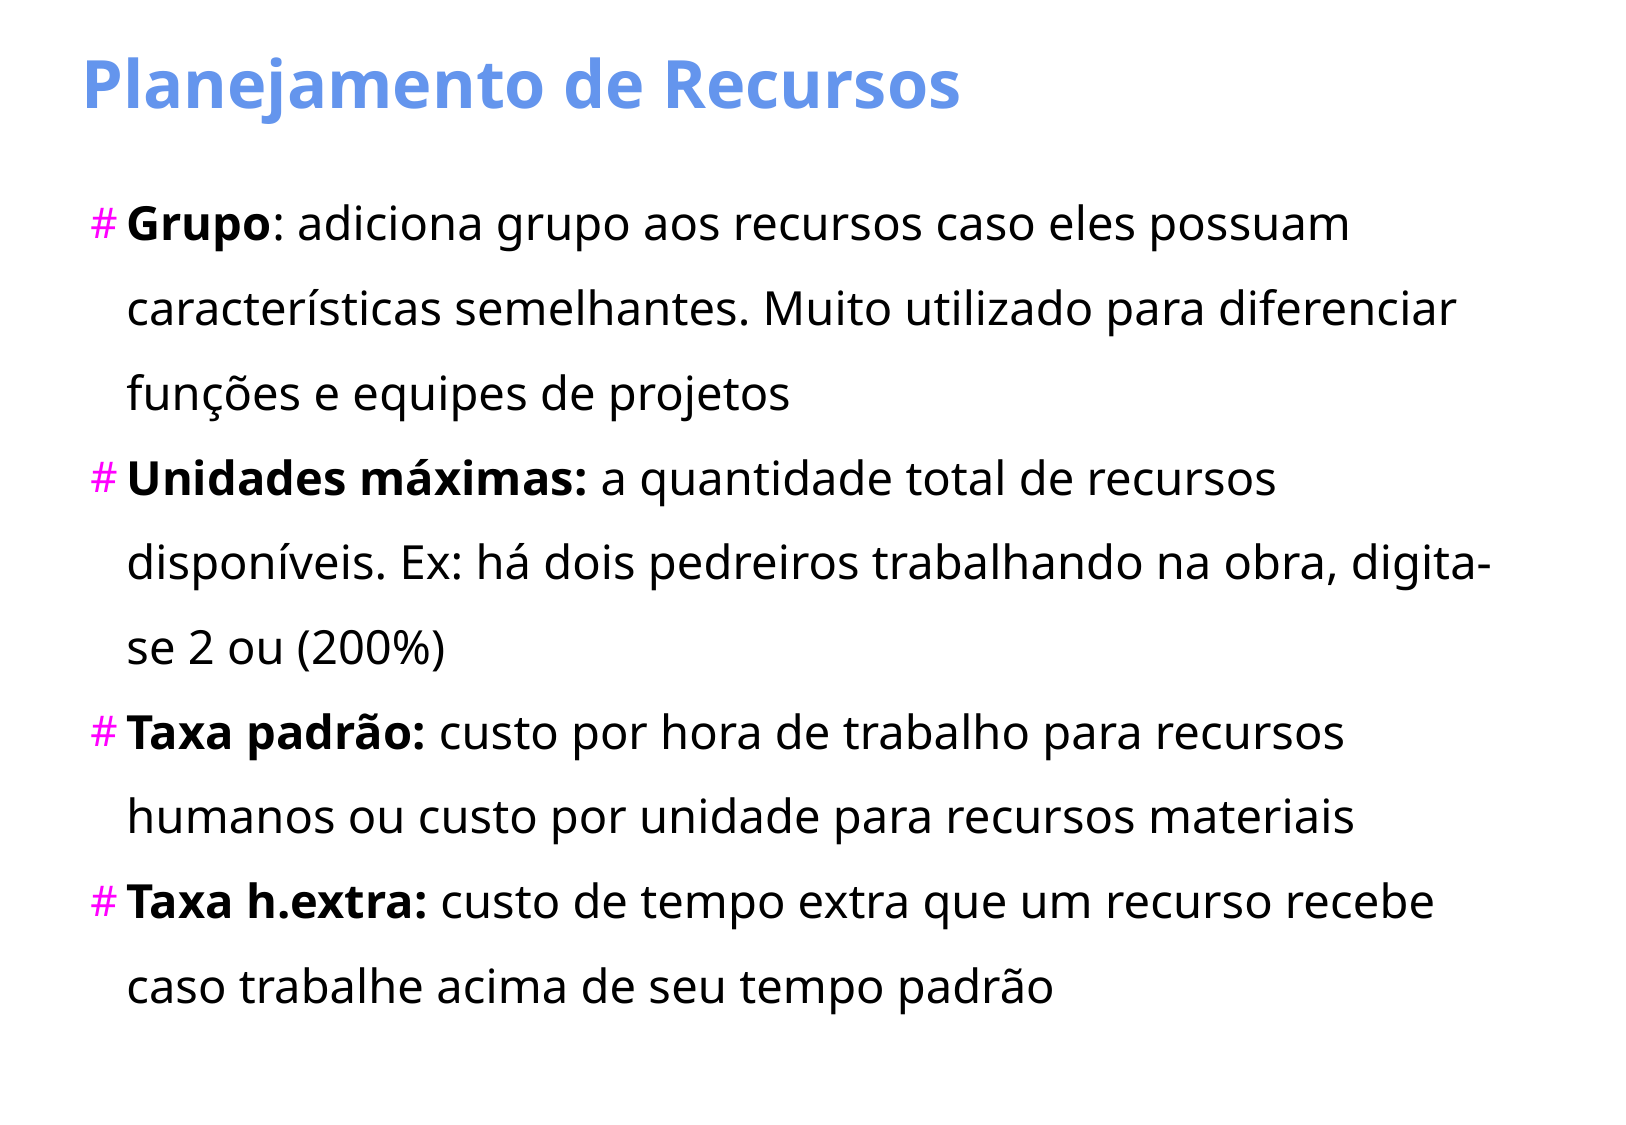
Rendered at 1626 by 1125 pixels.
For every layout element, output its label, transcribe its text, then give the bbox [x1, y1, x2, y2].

title Planejamento de Recursos [81, 41, 1544, 122]
list Grupo: adiciona grupo aos recursos caso eles possuam características semelhantes. Muito utilizado para diferenciar funções e equipes de projetos Unidades máximas: a quantidade total de recursos disponíveis. Ex: há dois pedreiros trabalhando na obra, digita-se 2 ou (200%) Taxa padrão: custo por hora de trabalho para recursos humanos ou custo por unidade para recursos materiais Taxa h.extra: custo de tempo extra que um recurso recebe caso trabalhe acima de seu tempo padrão [81, 165, 1544, 1016]
